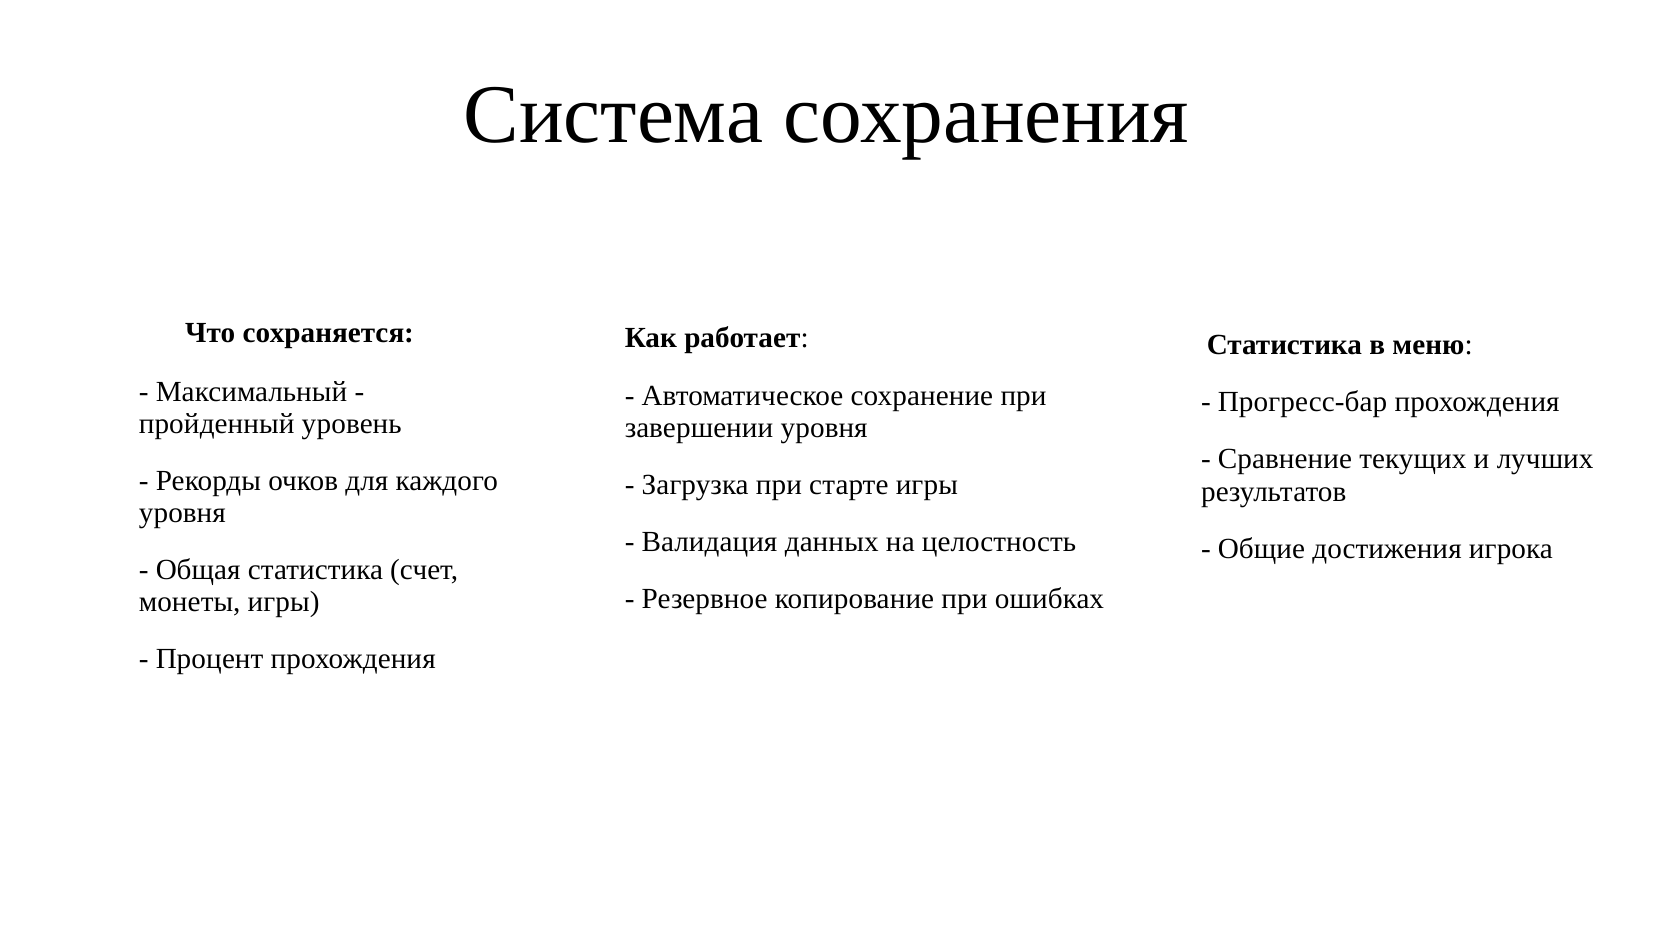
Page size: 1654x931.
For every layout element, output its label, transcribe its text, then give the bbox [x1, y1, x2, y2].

text_box Что сохраняется: - Максимальный - пройденный уровень - Рекорды очков для каждого уровня - Общая статистика (счет, монеты, игры) - Процент прохождения [124, 305, 532, 731]
text_box Как работает: - Автоматическое сохранение при завершении уровня - Загрузка при старте игры - Валидация данных на целостность - Резервное копирование при ошибках [610, 314, 1152, 680]
title Система сохранения [82, 37, 1571, 193]
text_box Статистика в меню: - Прогресс-бар прохождения - Сравнение текущих и лучших результатов - Общие достижения игрока [1186, 321, 1625, 621]
